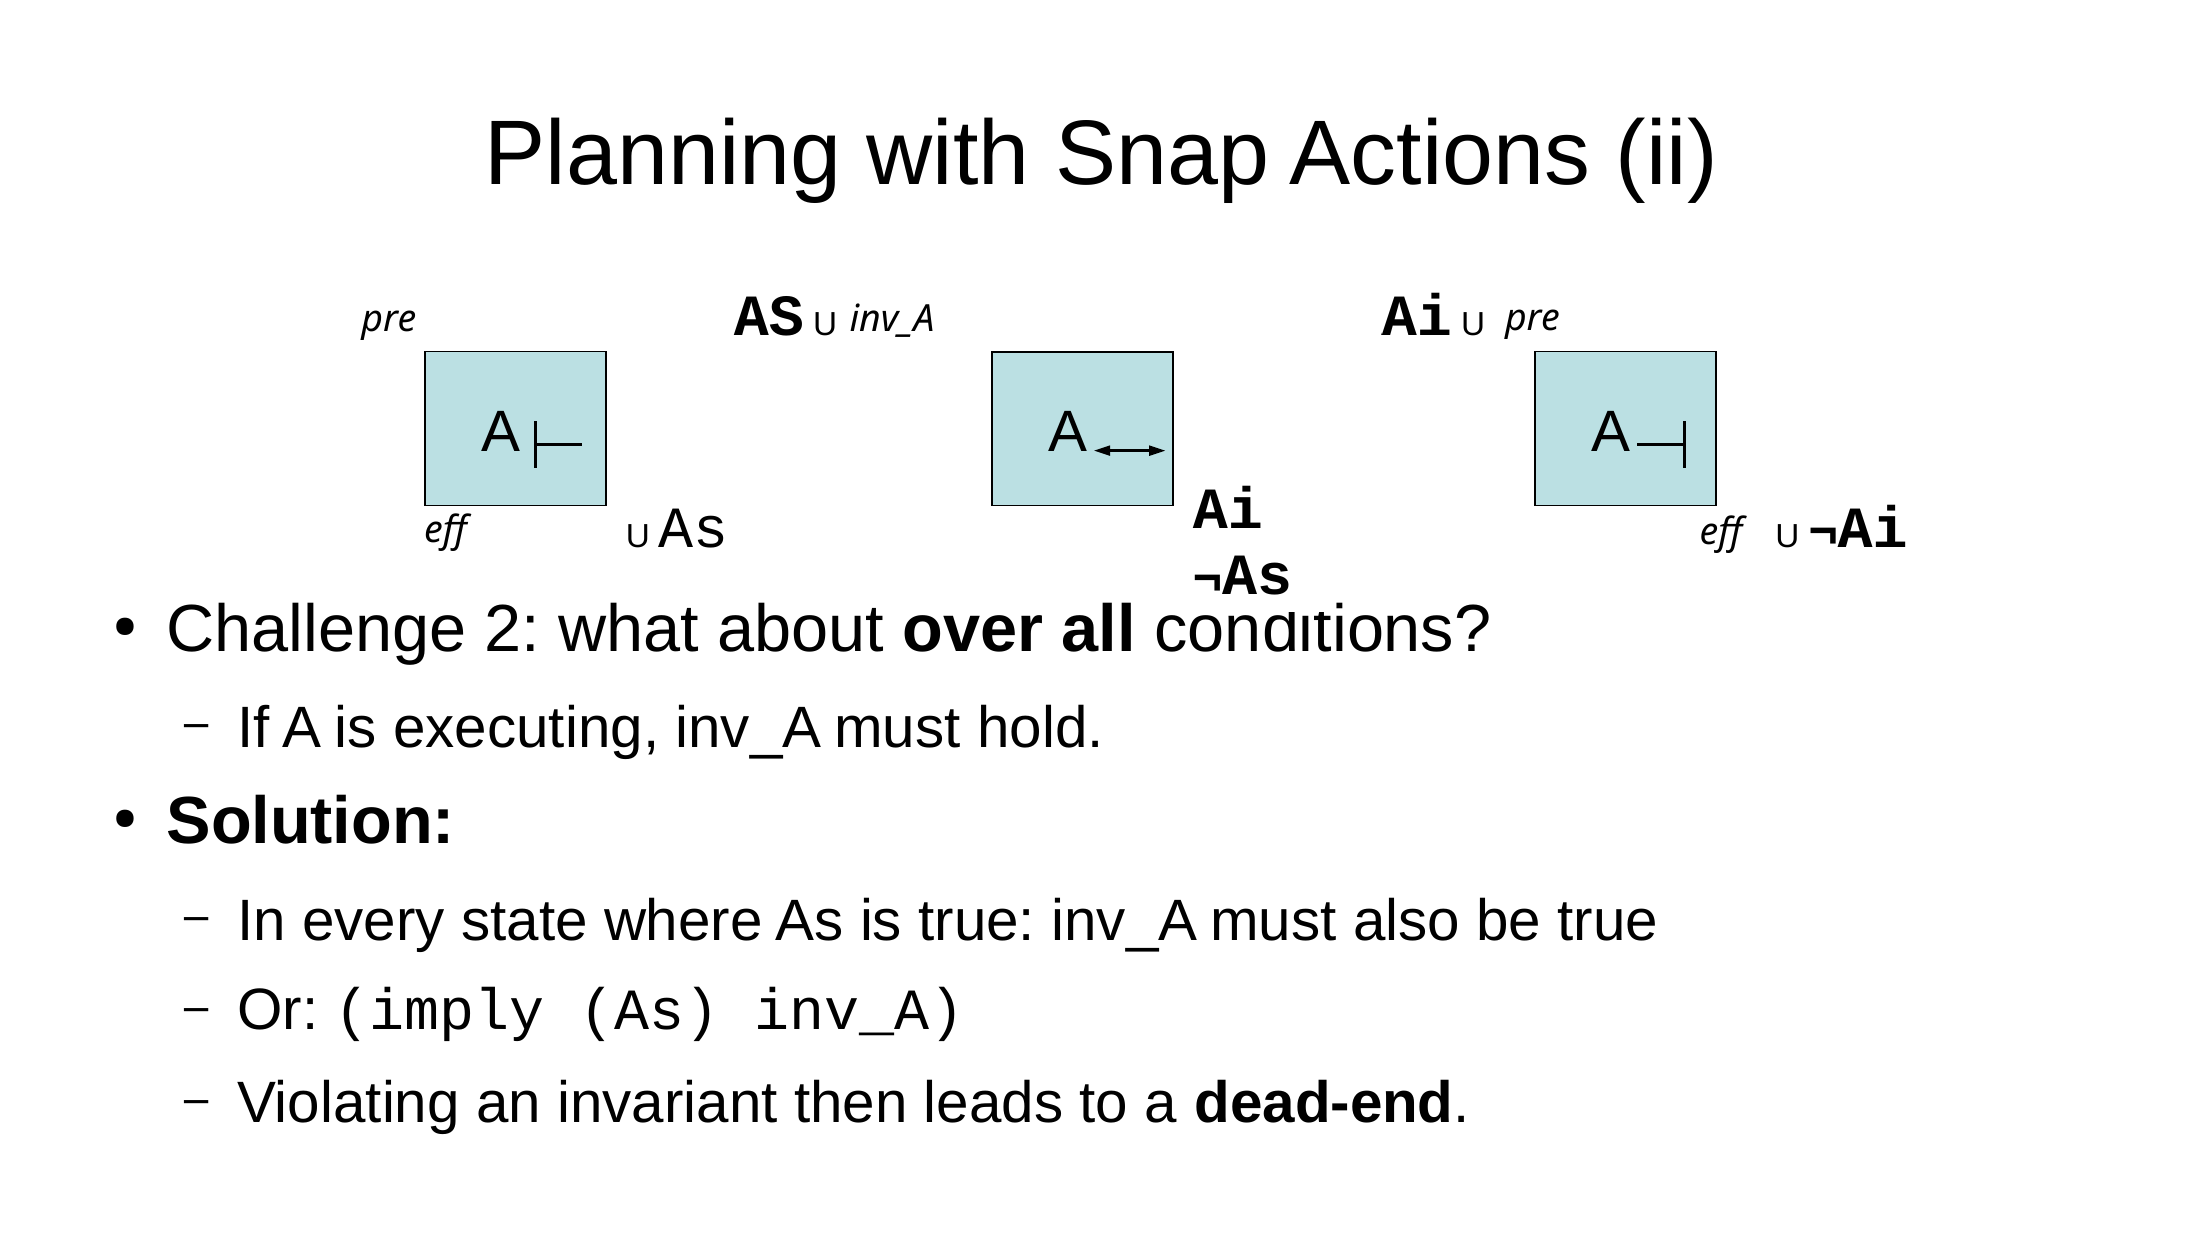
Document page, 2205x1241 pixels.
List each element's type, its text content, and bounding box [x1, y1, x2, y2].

text_box inv_A [873, 286, 1040, 348]
text_box eff [409, 497, 541, 558]
list Challenge 2: what about over all conditions? If A is executing, inv_A must hold. Solution: In every state where As is true: inv_A must also be true Or: (imply (As) inv_A) Violating an invariant then leads to a dead-end. [95, 590, 2080, 1188]
text_box Ai U [1381, 286, 1501, 354]
text_box U As [625, 499, 835, 566]
text_box U ¬Ai [1775, 499, 1953, 566]
text_box A [1535, 351, 1717, 506]
text_box AS U [733, 286, 873, 353]
text_box pre [1490, 285, 1622, 346]
text_box eff [1684, 499, 1775, 560]
title Planning with Snap Actions (ii) [110, 49, 2095, 257]
text_box A [424, 351, 606, 506]
text_box pre [346, 286, 479, 348]
text_box Ai ¬As [1192, 479, 1332, 612]
text_box A [992, 351, 1173, 506]
